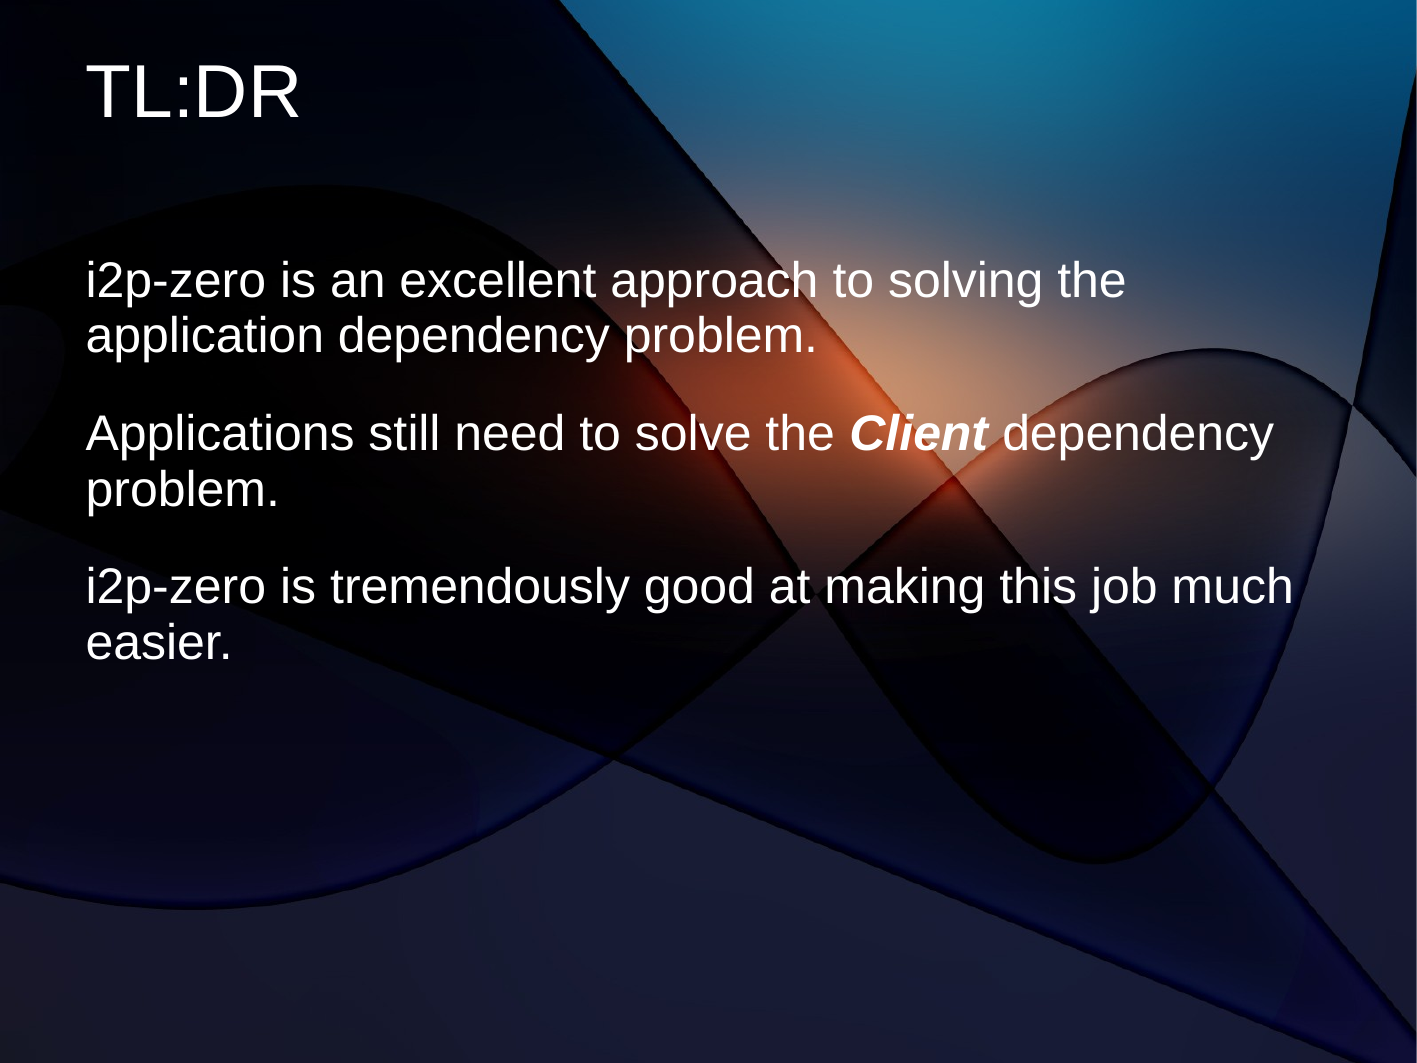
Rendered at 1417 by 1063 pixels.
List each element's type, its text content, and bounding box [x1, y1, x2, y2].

title TL:DR [70, 42, 1346, 213]
picture [0, 0, 1417, 1063]
picture [1093, 34, 1099, 42]
subtitle i2p-zero is an excellent approach to solving the application dependency problem. Applications still need to solve the Client dependency problem. i2p-zero is tremendously good at making this job much easier. [70, 244, 1346, 925]
